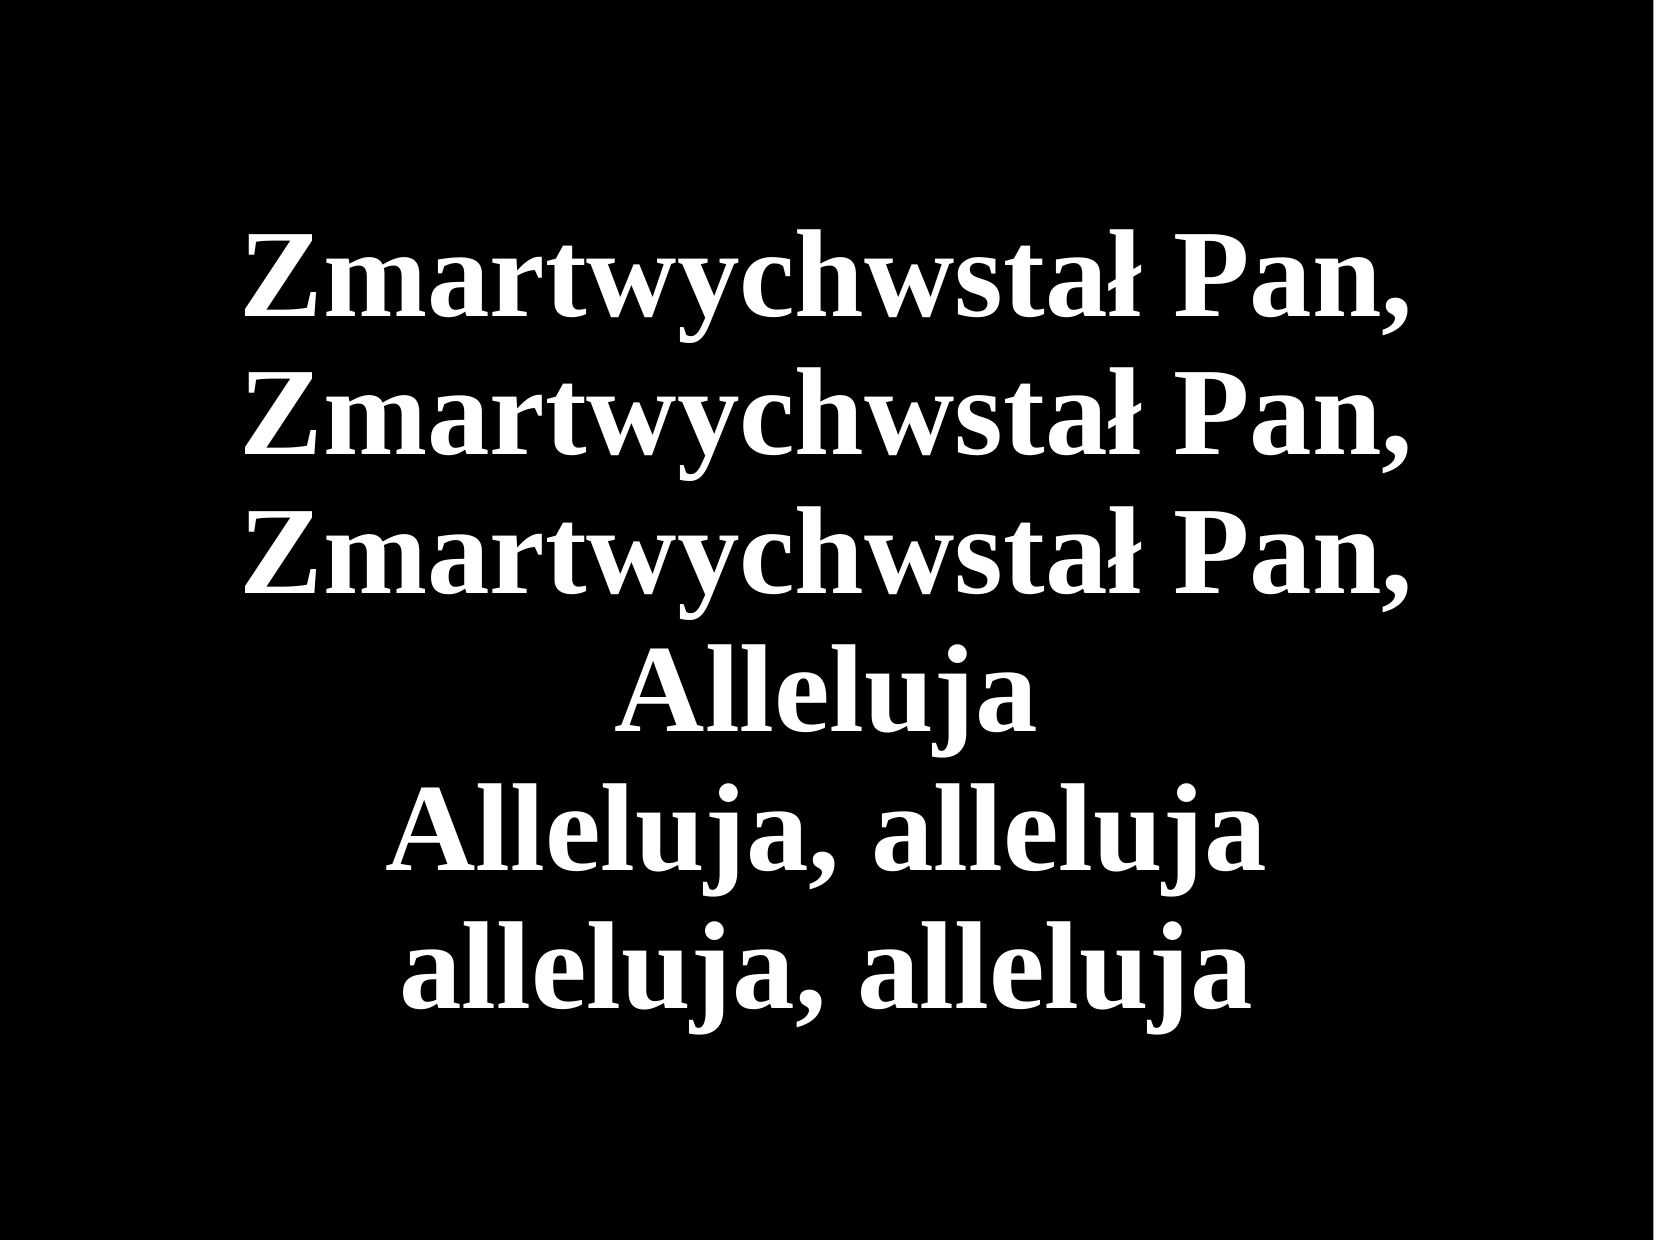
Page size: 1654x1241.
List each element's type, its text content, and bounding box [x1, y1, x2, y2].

title Zmartwychwstał Pan, Zmartwychwstał Pan, Zmartwychwstał Pan, Alleluja Alleluja, alleluja alleluja, alleluja [0, 0, 1654, 1241]
